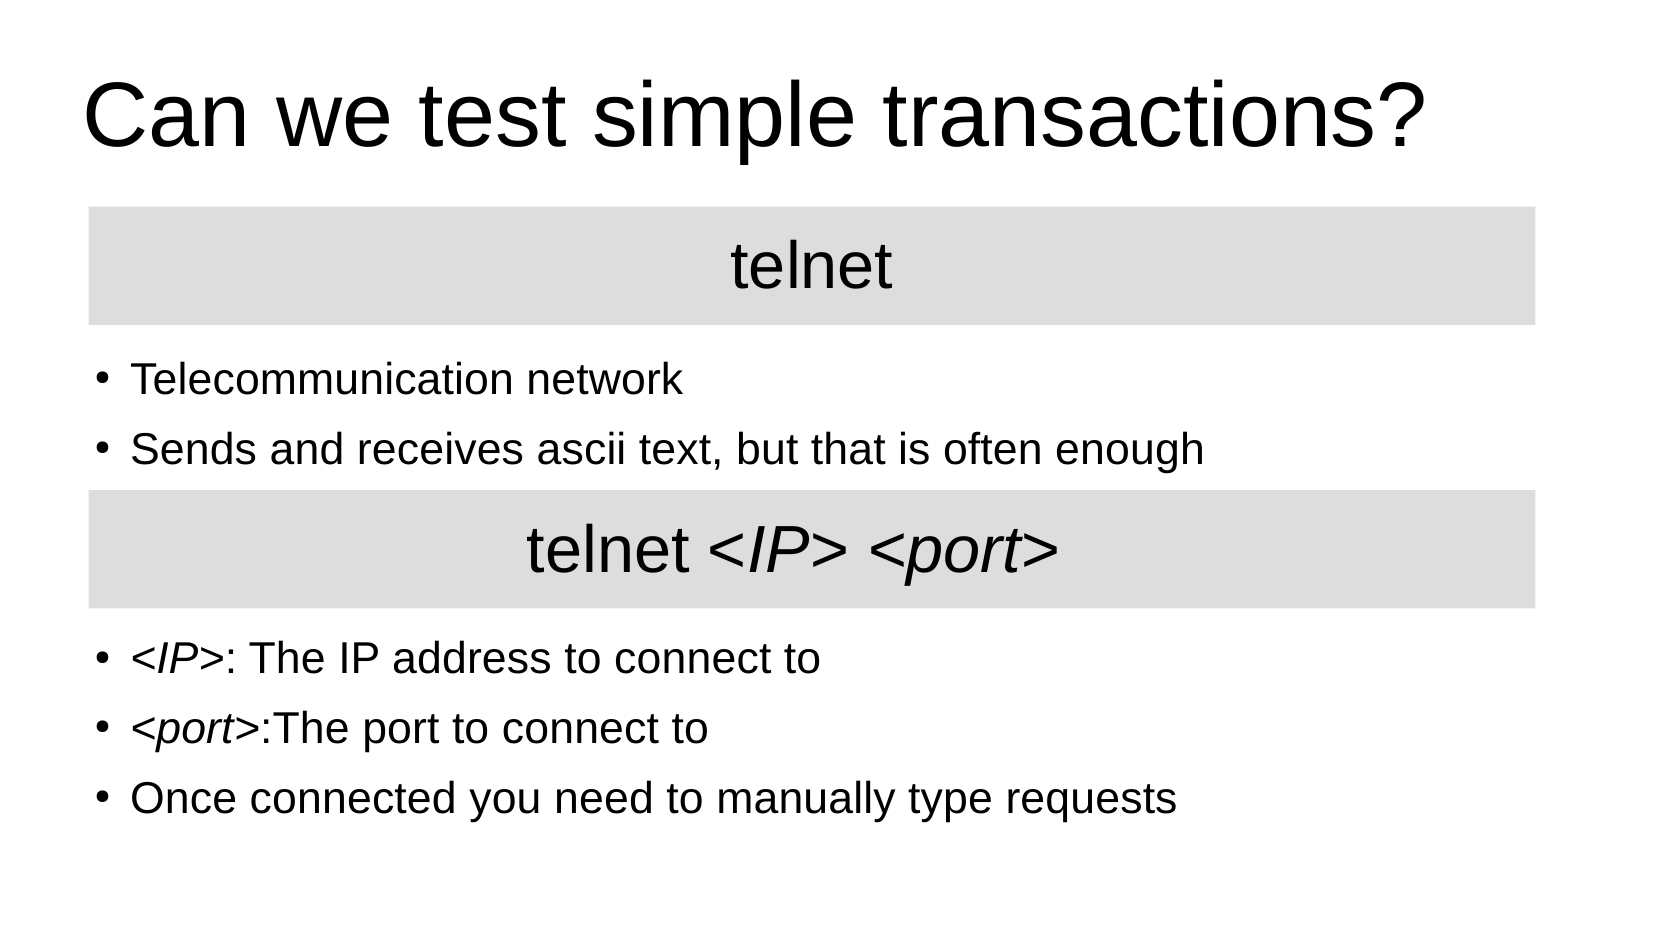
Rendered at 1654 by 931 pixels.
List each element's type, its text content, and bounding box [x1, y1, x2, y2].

text_box telnet [88, 206, 1536, 325]
list Telecommunication network Sends and receives ascii text, but that is often enough <IP>: The IP address to connect to <port>:The port to connect to Once connected you need to manually type requests [82, 354, 1571, 827]
title Can we test simple transactions? [82, 37, 1571, 193]
text_box telnet <IP> <port> [88, 490, 1536, 609]
